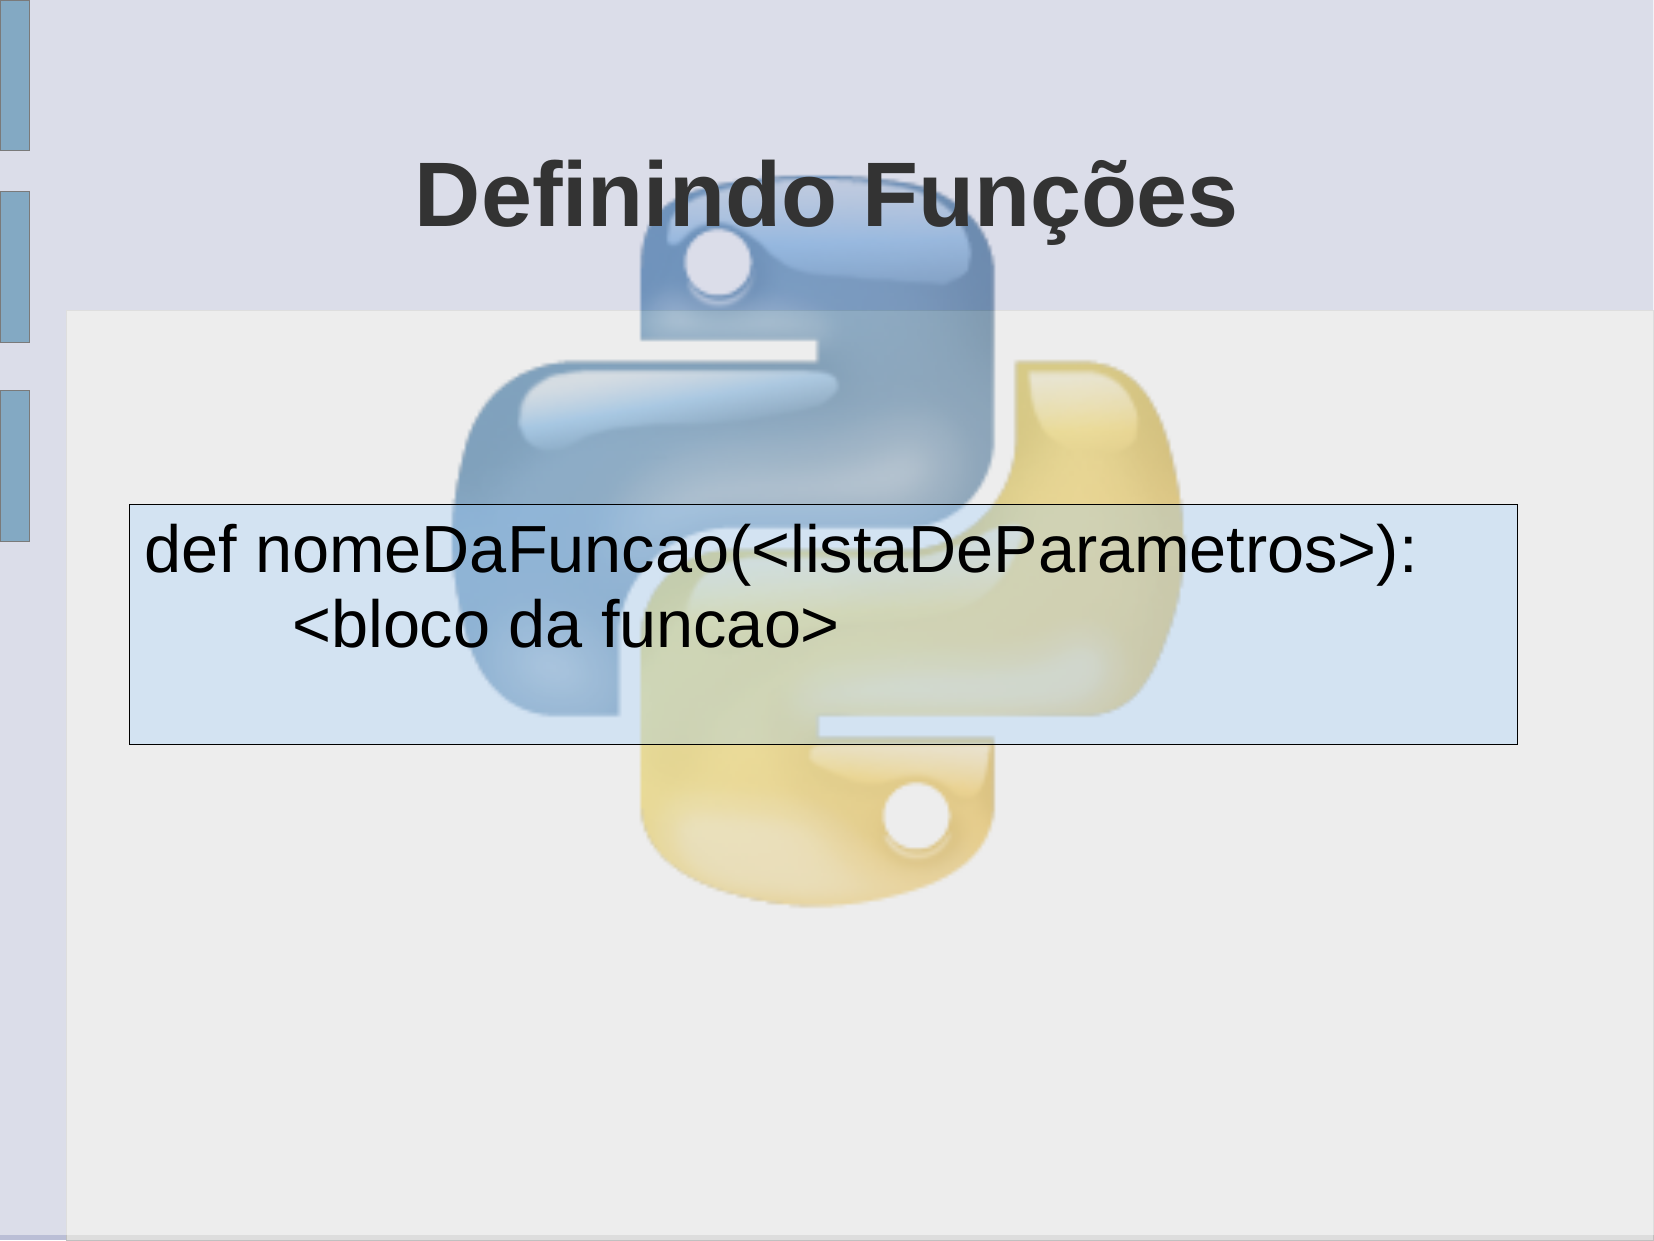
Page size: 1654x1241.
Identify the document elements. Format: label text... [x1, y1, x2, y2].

text_box def nomeDaFuncao(<listaDeParametros>): <bloco da funcao> [129, 504, 1518, 745]
picture [0, 0, 1654, 1235]
title Definindo Funções [121, 91, 1534, 299]
